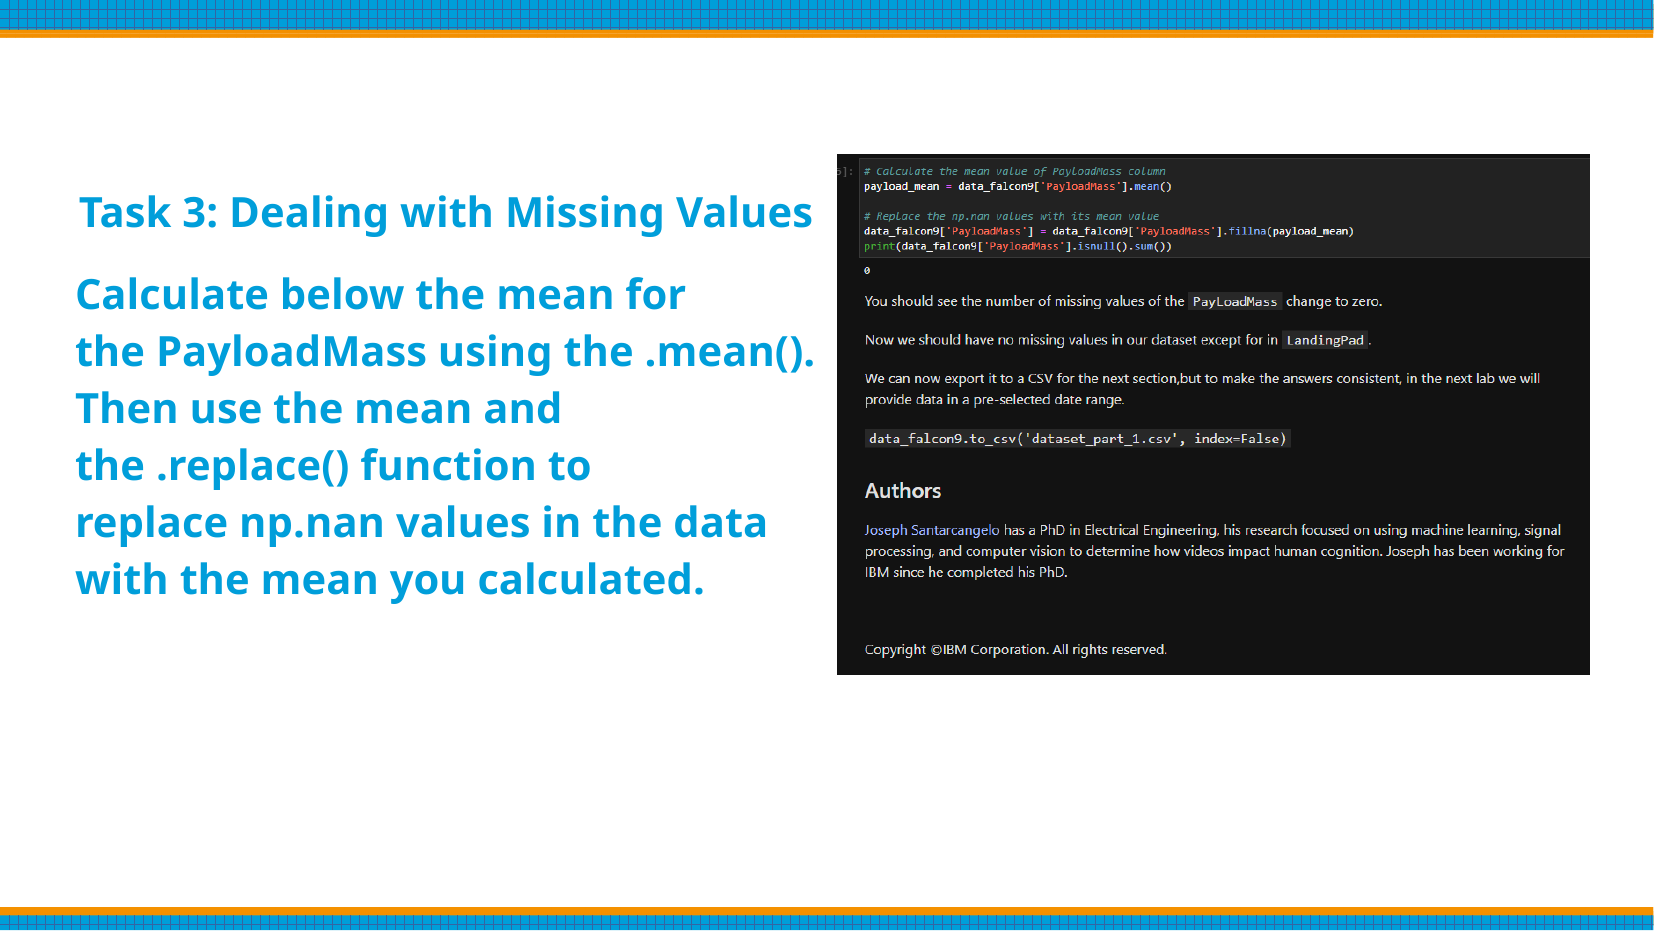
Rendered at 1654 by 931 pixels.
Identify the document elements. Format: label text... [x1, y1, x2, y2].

picture [837, 154, 1590, 676]
subtitle Task 3: Dealing with Missing Values Calculate below the mean for the PayloadMass using the .mean(). Then use the mean and the .replace() function to replace np.nan values in the data with the mean you calculated. [75, 40, 818, 884]
